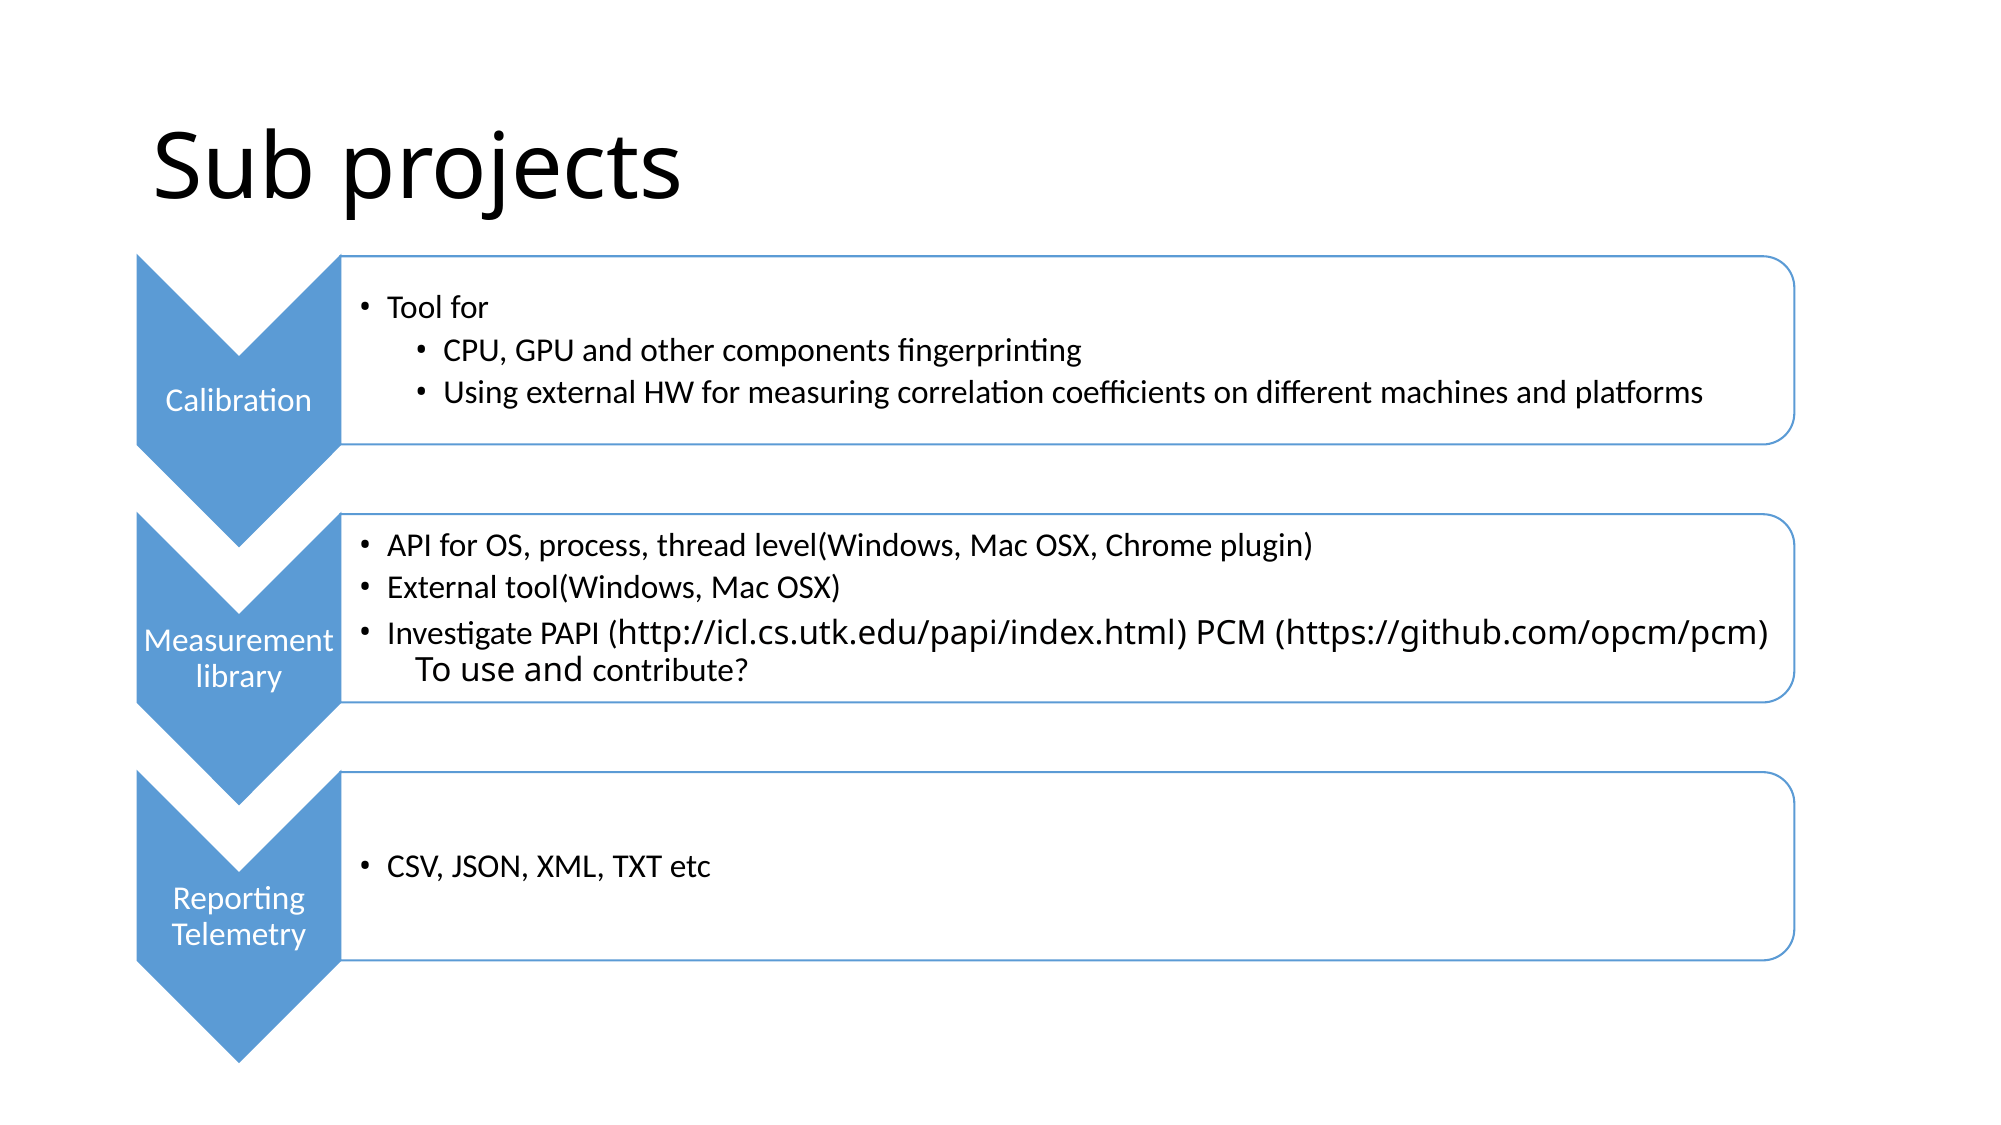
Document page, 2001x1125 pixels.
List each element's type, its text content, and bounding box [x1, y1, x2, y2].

text_box Reporting Telemetry [137, 772, 340, 1062]
text_box Calibration [137, 256, 340, 546]
text_box Measurement library [137, 514, 340, 804]
text_box API for OS, process, thread level(Windows, Mac OSX, Chrome plugin) External tool(Windows, Mac OSX) Investigate PAPI (http://icl.cs.utk.edu/papi/index.html) PCM (https://github.com/opcm/pcm) To use and contribute? [340, 514, 1795, 703]
title Sub projects [137, 59, 1863, 278]
text_box Tool for CPU, GPU and other components fingerprinting Using external HW for measuring correlation coefficients on different machines and platforms [340, 256, 1795, 445]
text_box CSV, JSON, XML, TXT etc [340, 772, 1795, 961]
